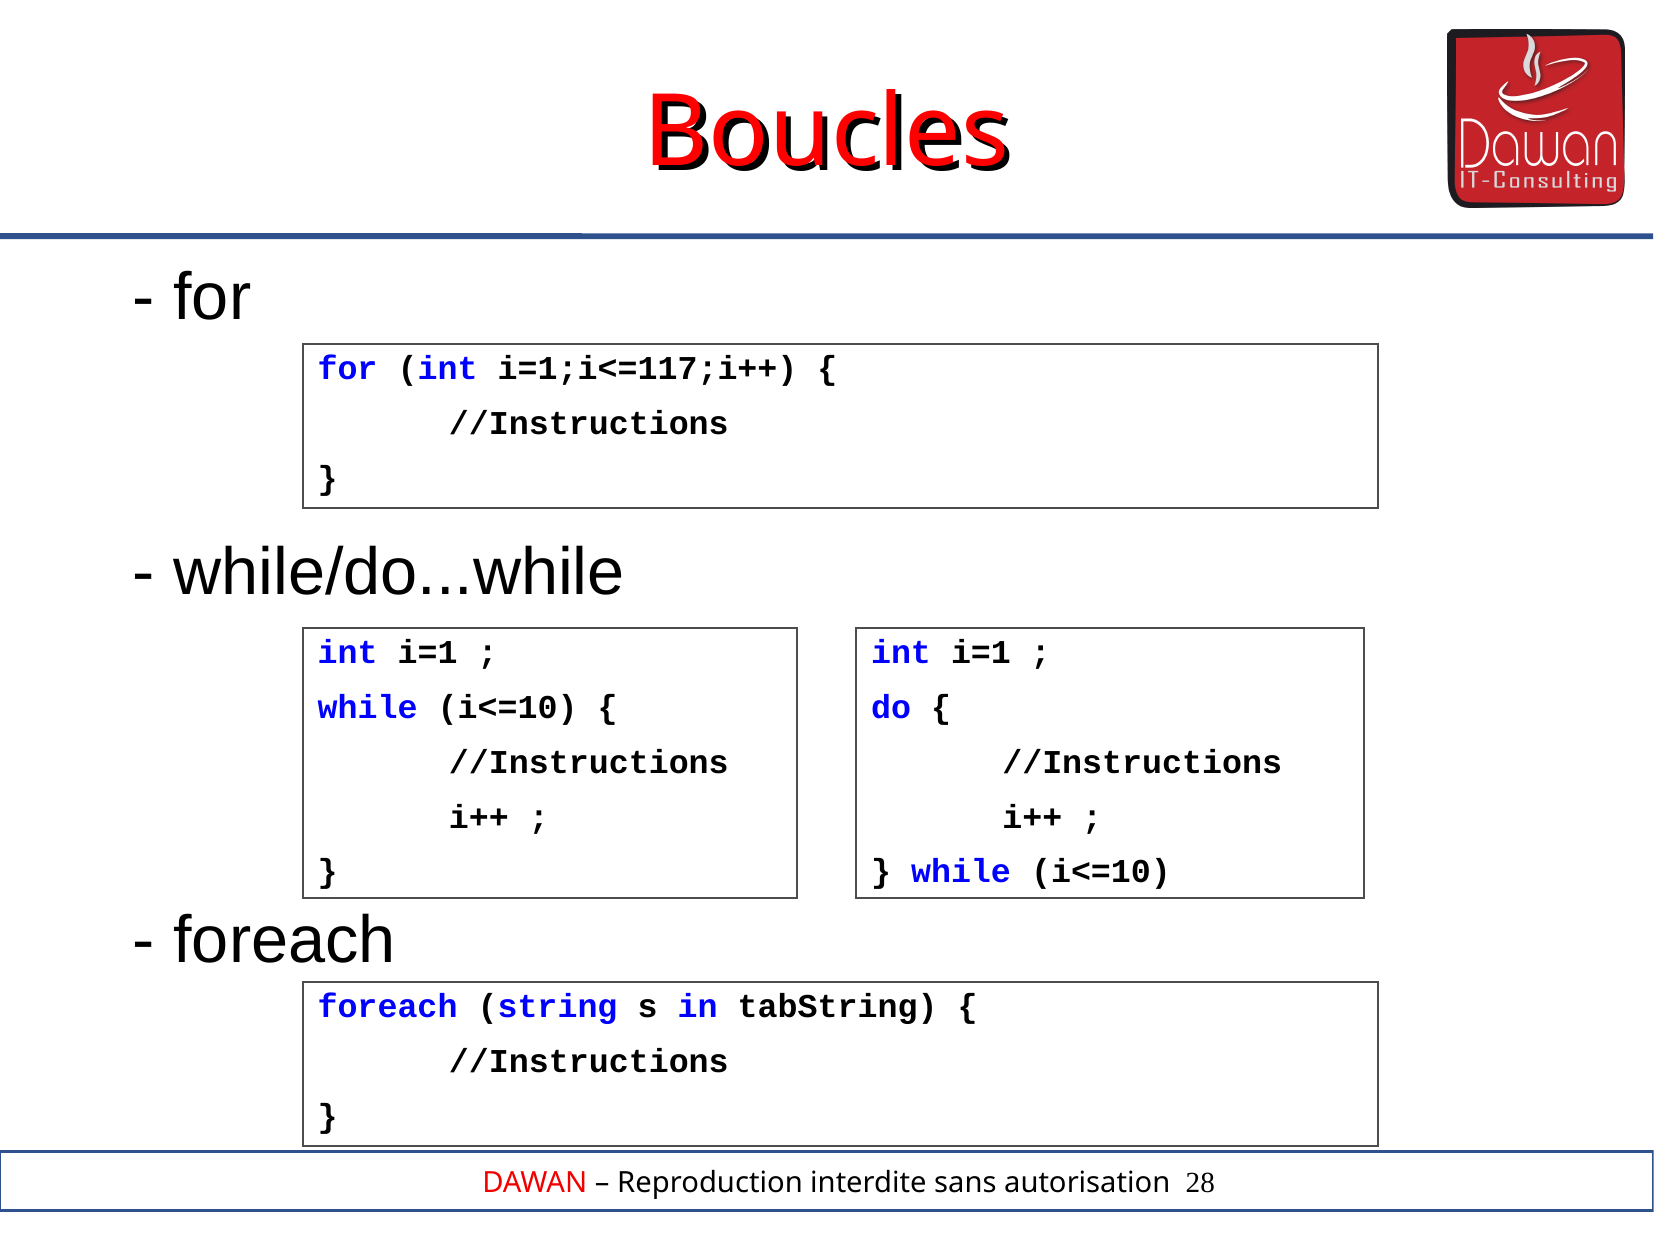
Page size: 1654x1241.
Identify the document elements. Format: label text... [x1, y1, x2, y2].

text_box int i=1 ; while (i<=10) { //Instructions i++ ; } [302, 627, 798, 898]
text_box - for - while/do...while - foreach [118, 251, 1536, 1077]
text_box foreach (string s in tabString) { //Instructions } [302, 982, 1378, 1146]
text_box int i=1 ; do { //Instructions i++ ; } while (i<=10) [856, 627, 1365, 898]
text_box [1185, 1163, 1565, 1228]
text_box for (int i=1;i<=117;i++) { //Instructions } [302, 344, 1378, 508]
text_box Boucles [88, 50, 1565, 182]
